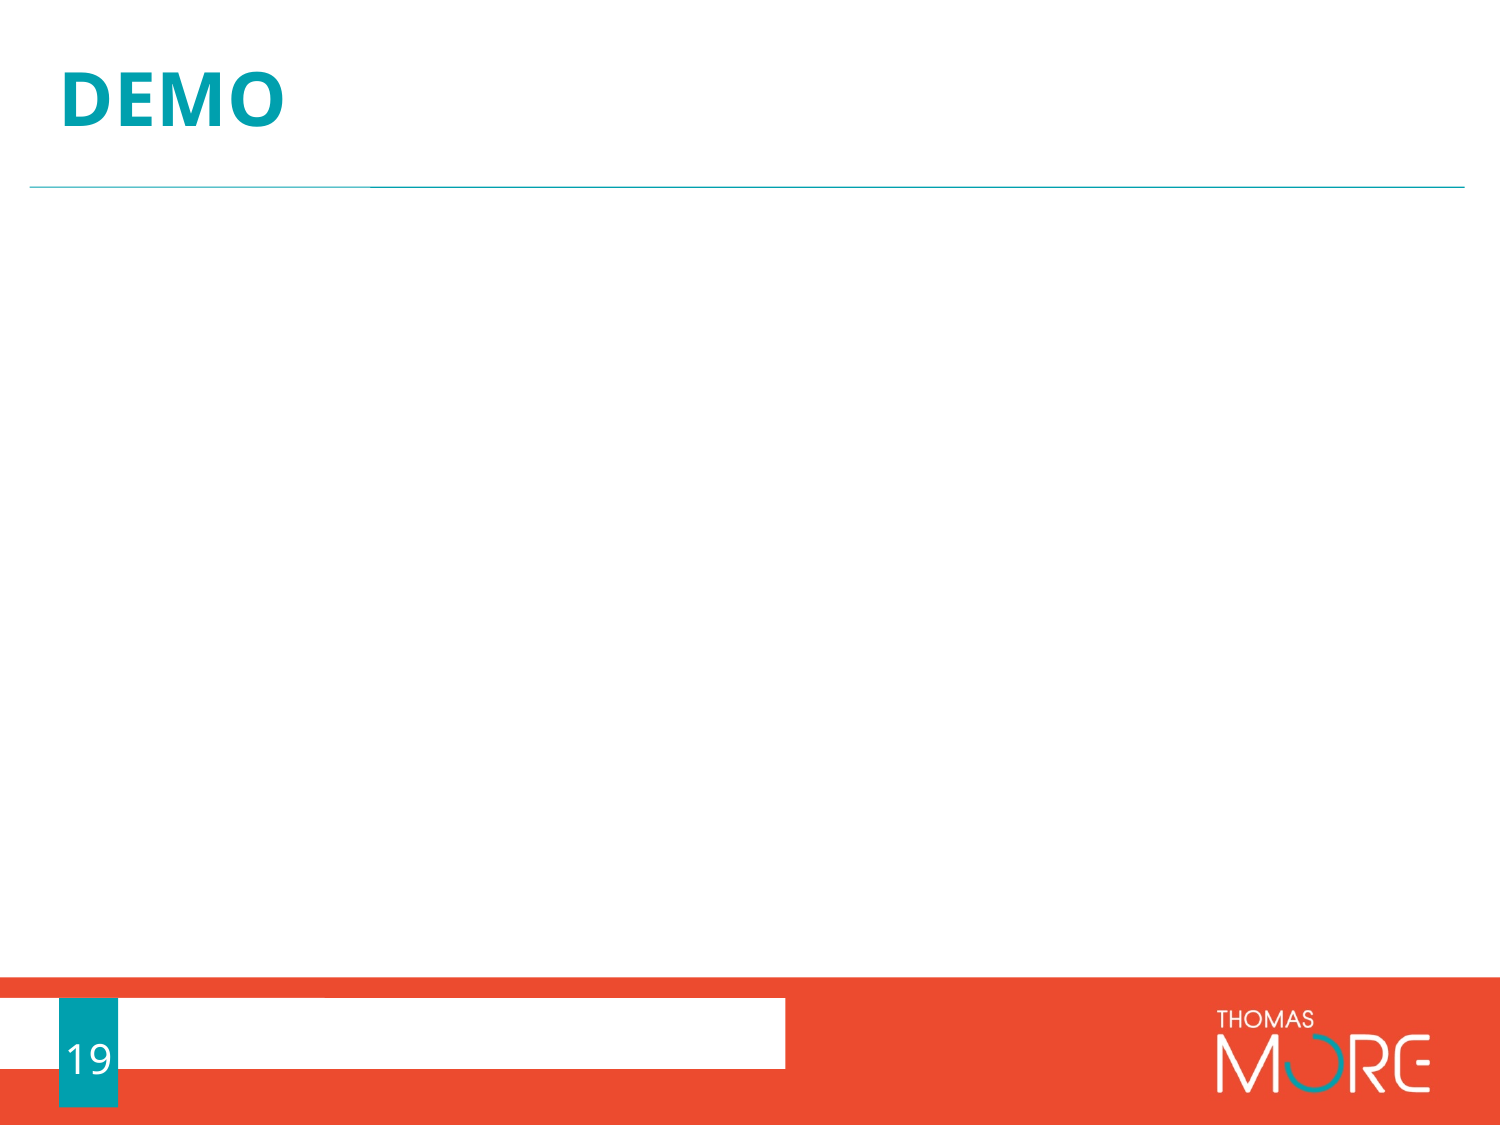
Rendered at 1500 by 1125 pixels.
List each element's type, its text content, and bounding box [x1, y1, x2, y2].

footer [123, 998, 786, 1069]
picture [1187, 980, 1459, 1122]
title Demo [0, 0, 1500, 188]
slide_number <number> [59, 998, 119, 1108]
